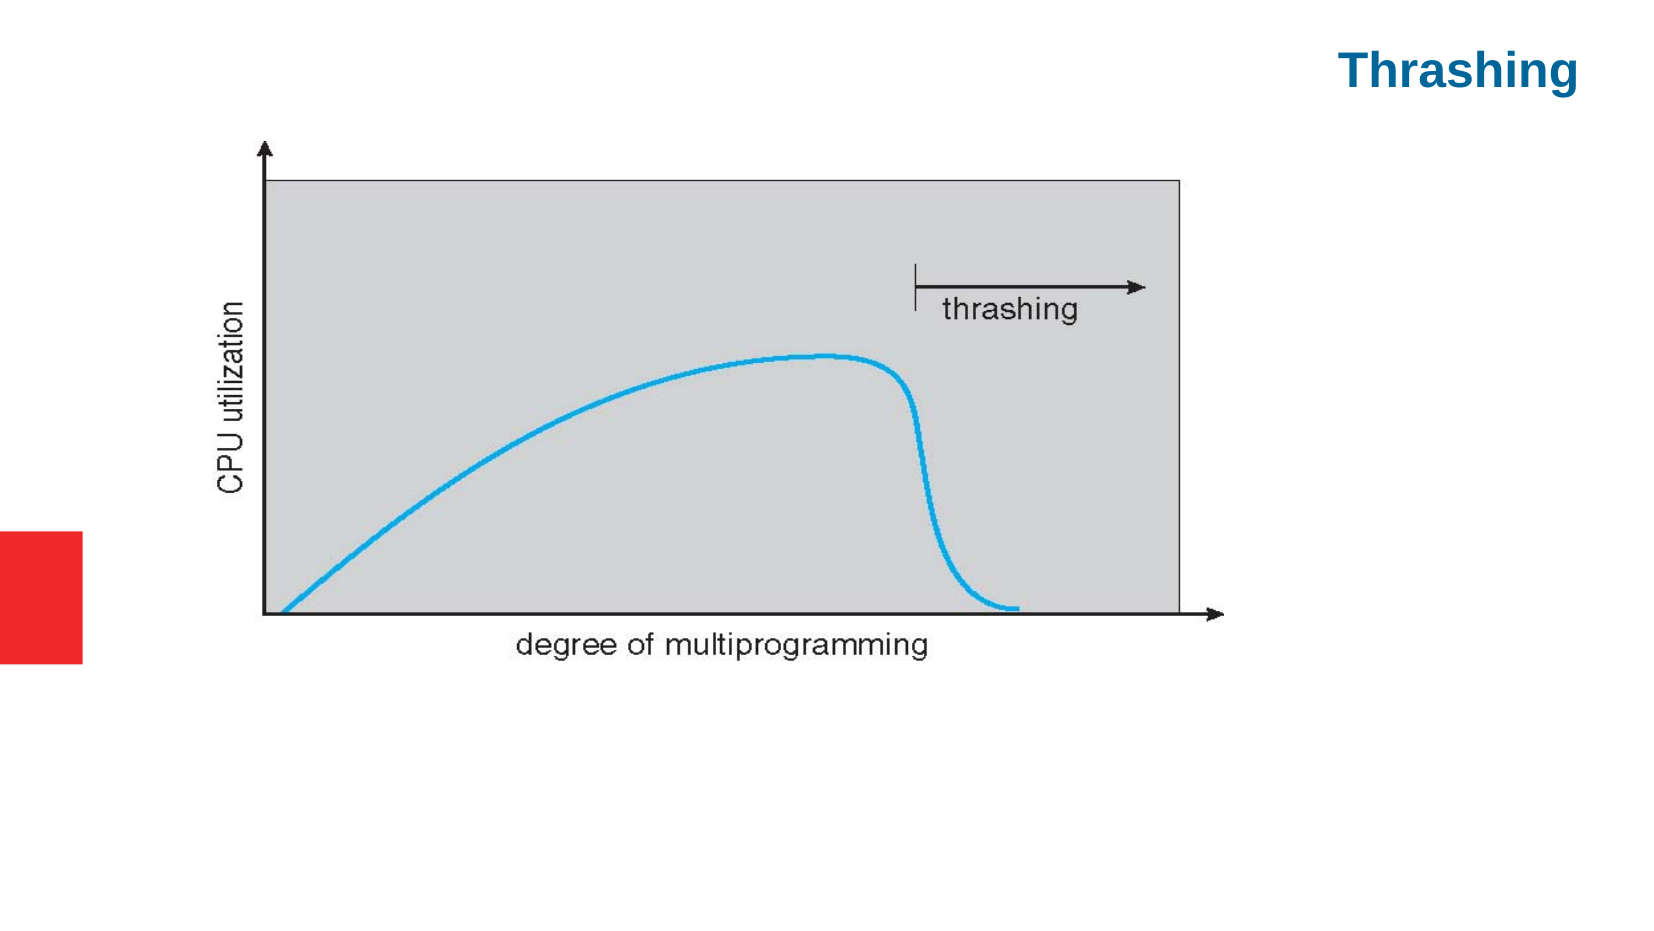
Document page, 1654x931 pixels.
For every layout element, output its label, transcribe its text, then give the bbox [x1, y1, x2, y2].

text_box Thrashing [1275, 35, 1642, 626]
picture [212, 141, 1224, 662]
